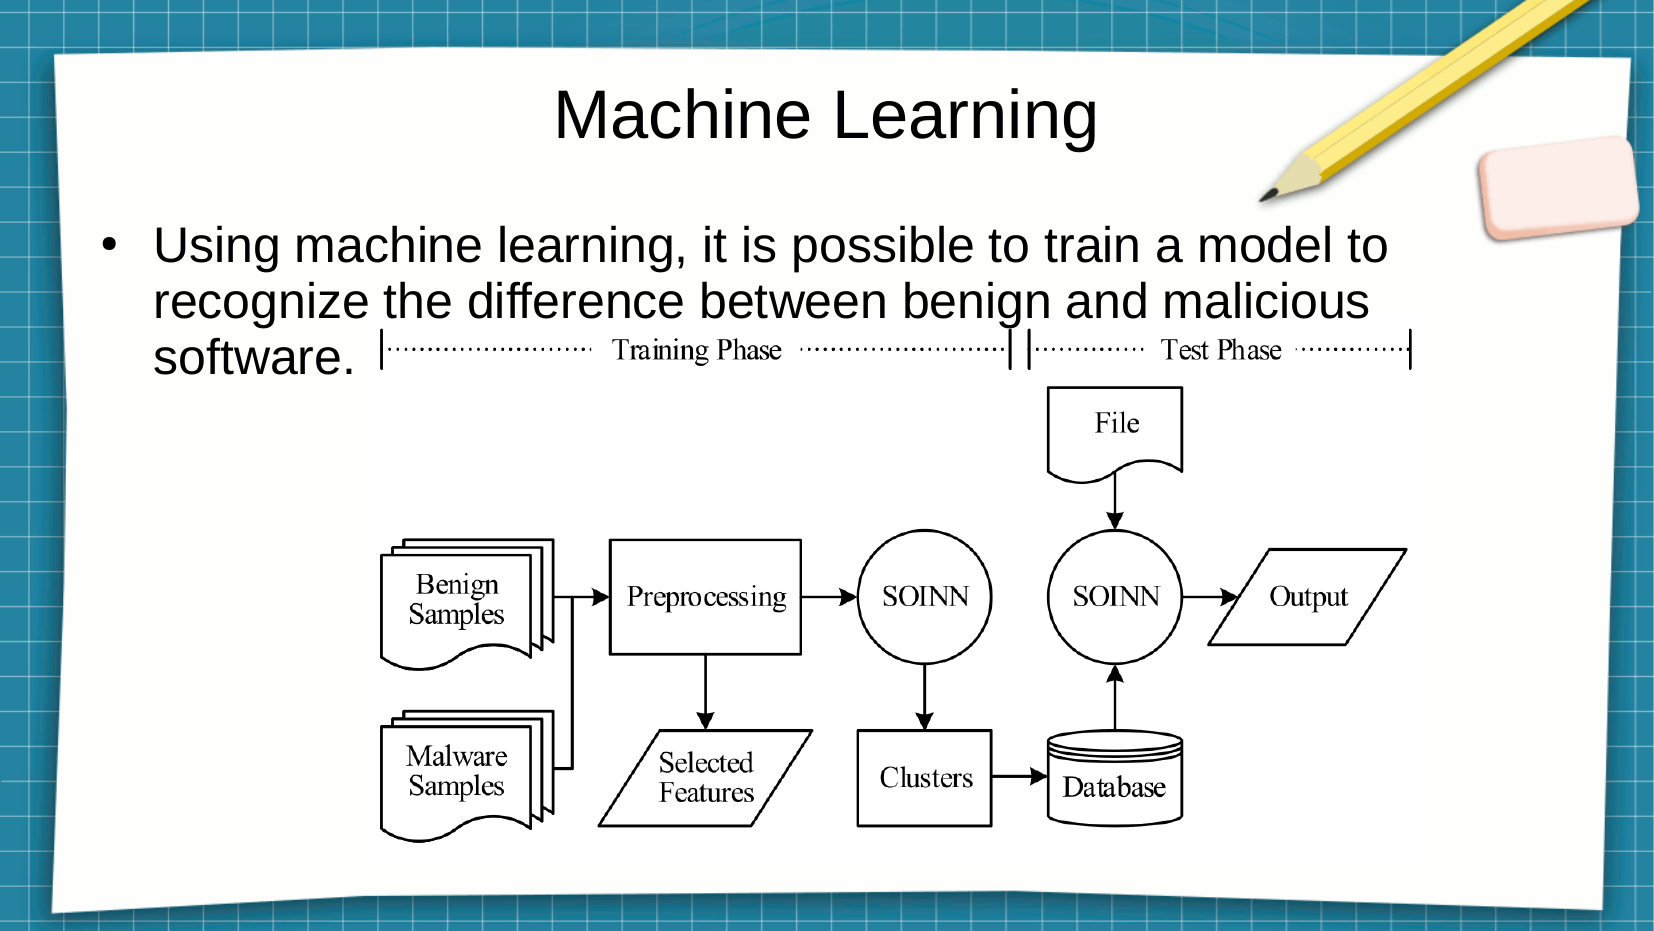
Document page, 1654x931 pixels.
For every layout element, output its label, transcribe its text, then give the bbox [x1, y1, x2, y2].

title Machine Learning [82, 37, 1571, 193]
list Using machine learning, it is possible to train a model to recognize the difference between benign and malicious software. [82, 217, 1571, 758]
picture [0, 0, 1654, 931]
